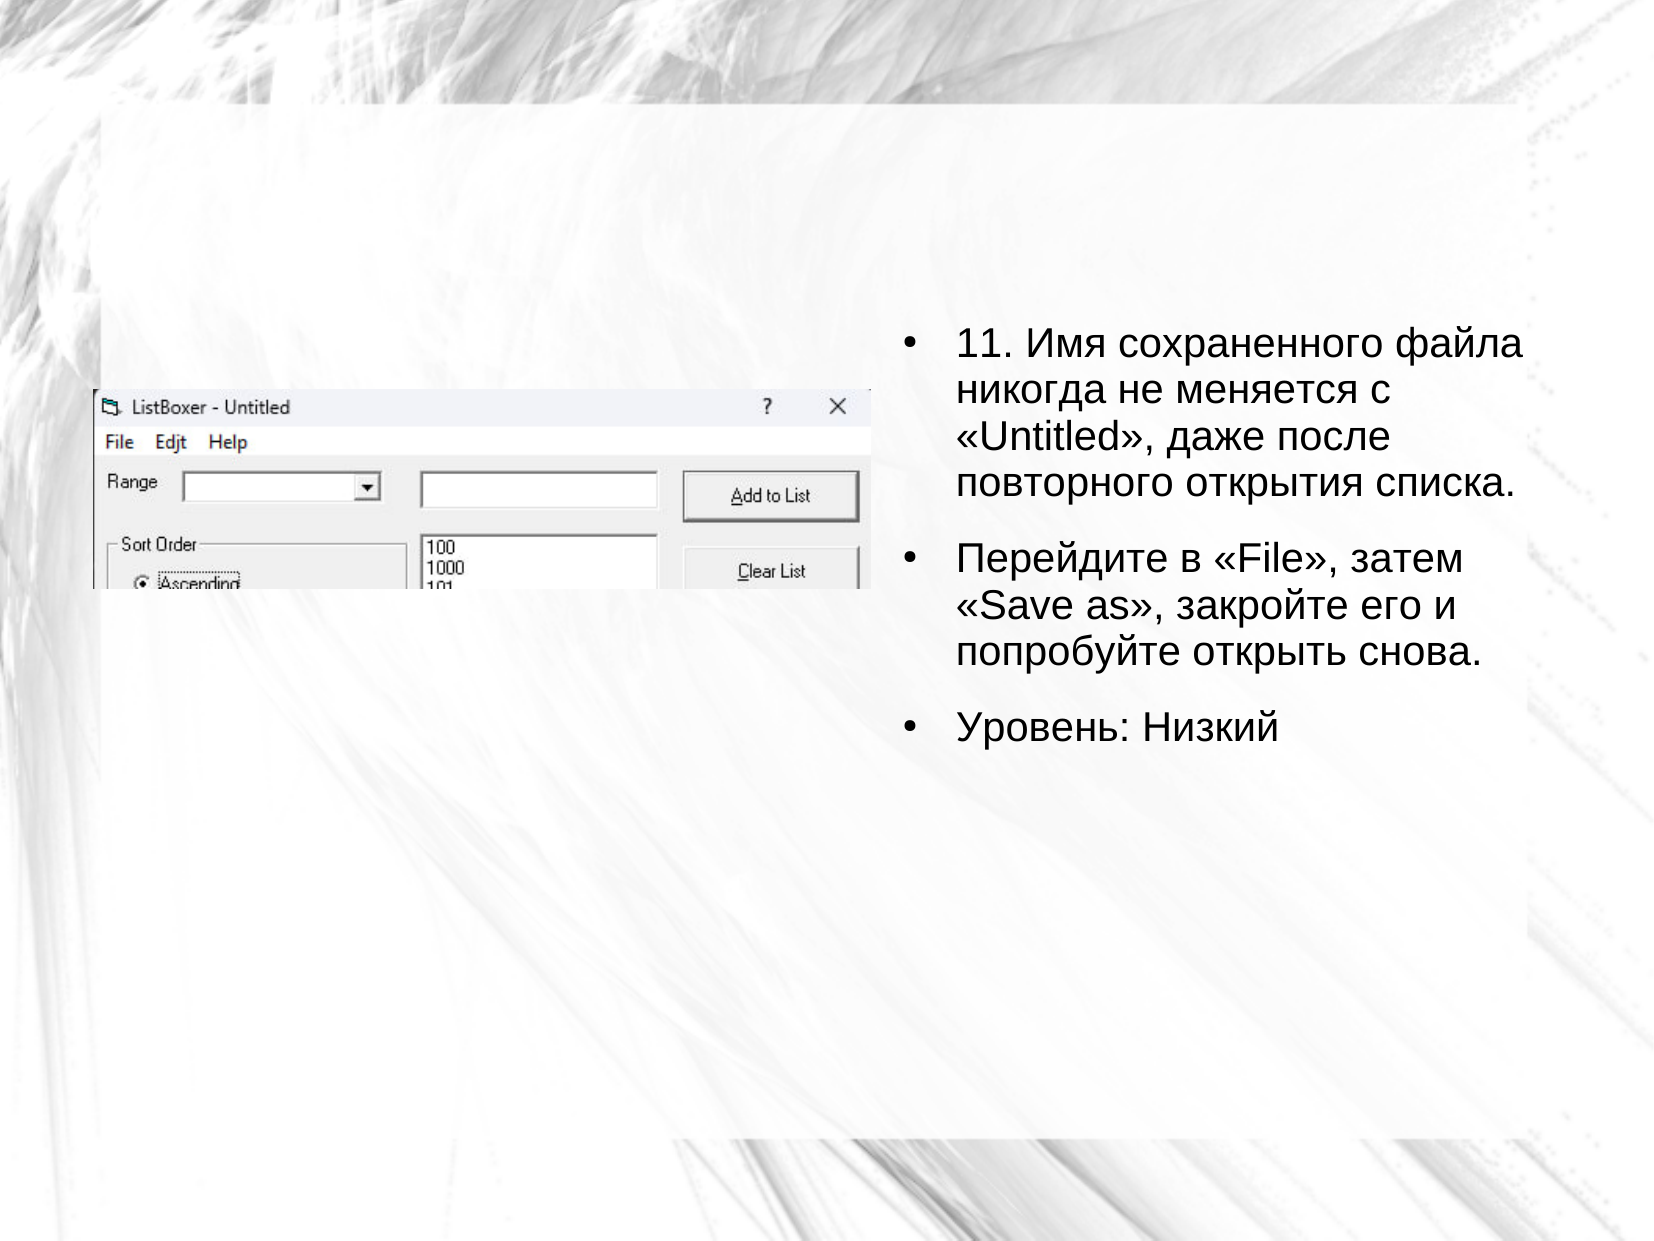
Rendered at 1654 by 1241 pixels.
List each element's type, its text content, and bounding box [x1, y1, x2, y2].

picture [0, 0, 1654, 1241]
list 11. Имя сохраненного файла никогда не меняется с «Untitled», даже после повторного открытия списка. Перейдите в «File», затем «Save as», закройте его и попробуйте открыть снова. Уровень: Низкий [885, 319, 1571, 1024]
